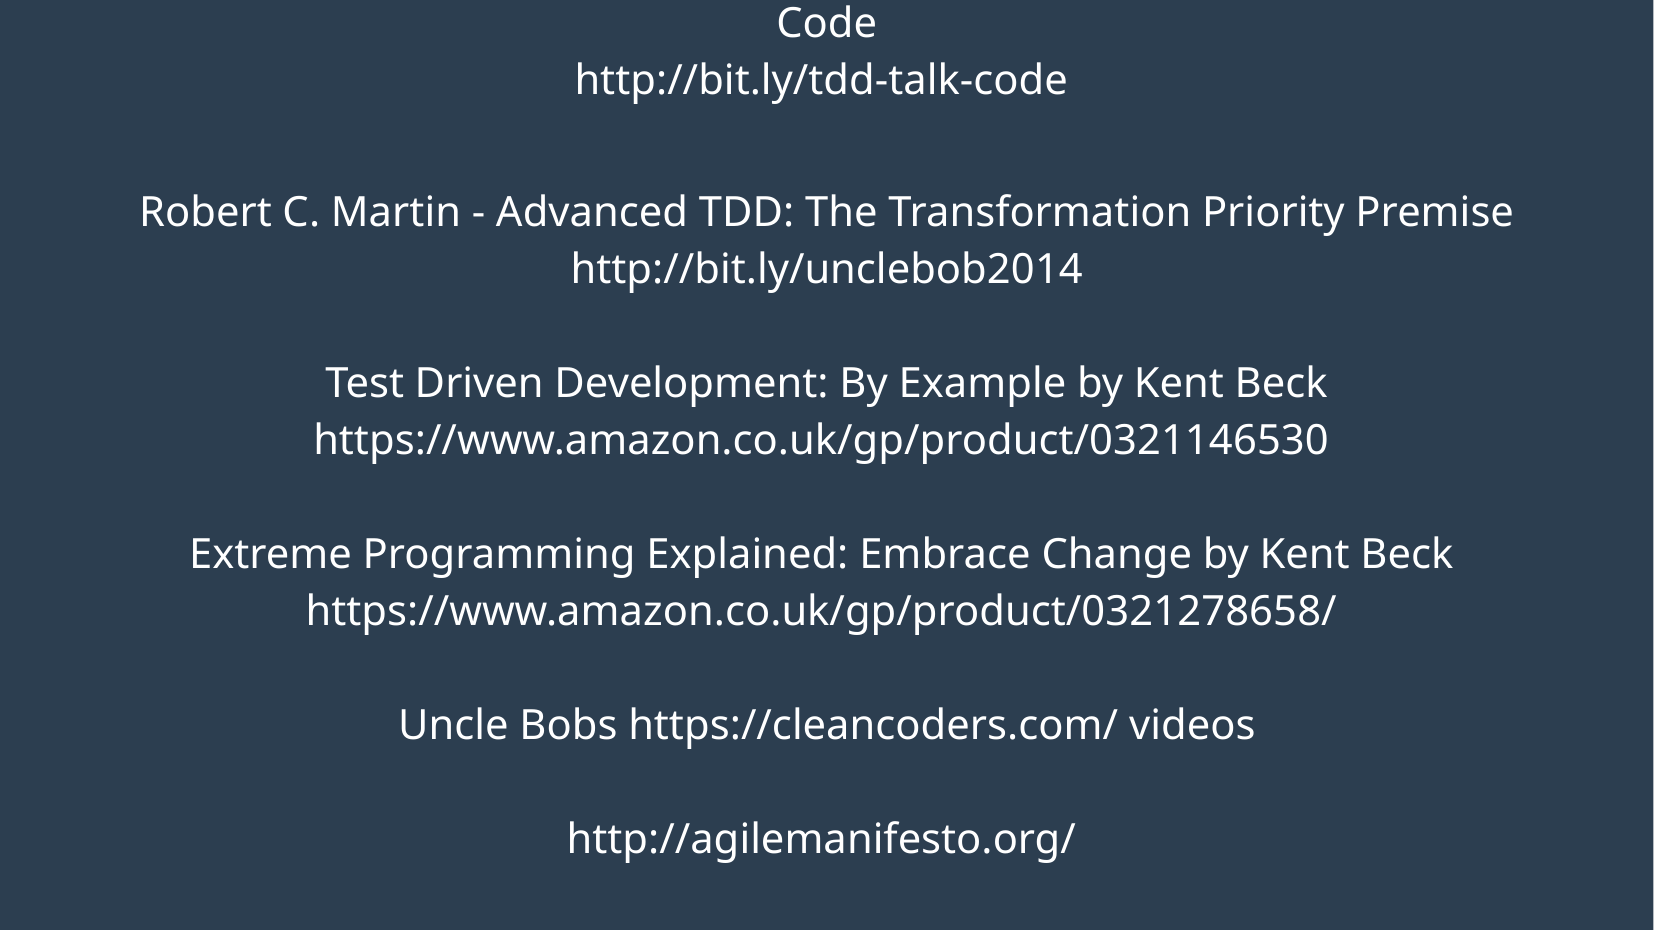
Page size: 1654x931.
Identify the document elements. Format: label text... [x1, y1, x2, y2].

subtitle Code http://bit.ly/tdd-talk-code Robert C. Martin - Advanced TDD: The Transformation Priority Premise http://bit.ly/unclebob2014 Test Driven Development: By Example by Kent Beck https://www.amazon.co.uk/gp/product/0321146530 Extreme Programming Explained: Embrace Change by Kent Beck https://www.amazon.co.uk/gp/product/0321278658/ Uncle Bobs https://cleancoders.com/ videos http://agilemanifesto.org/ [29, 0, 1625, 916]
